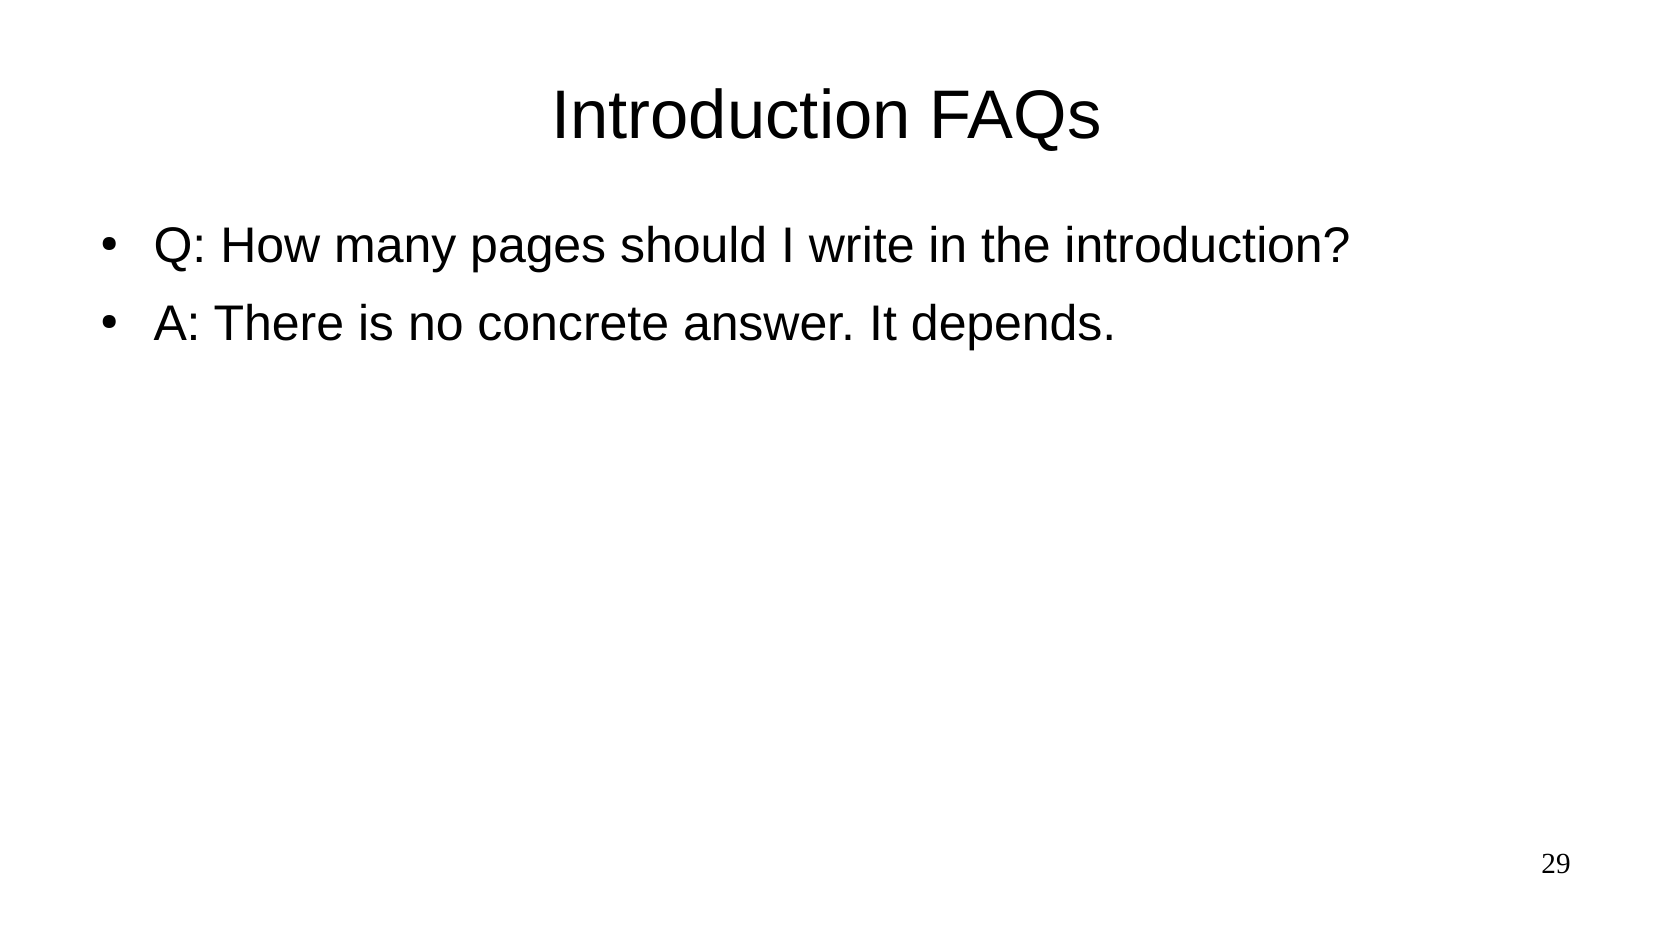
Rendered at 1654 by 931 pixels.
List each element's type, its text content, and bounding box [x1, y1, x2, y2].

list Q: How many pages should I write in the introduction? A: There is no concrete answer. It depends. [82, 217, 1571, 758]
title Introduction FAQs [82, 37, 1571, 193]
